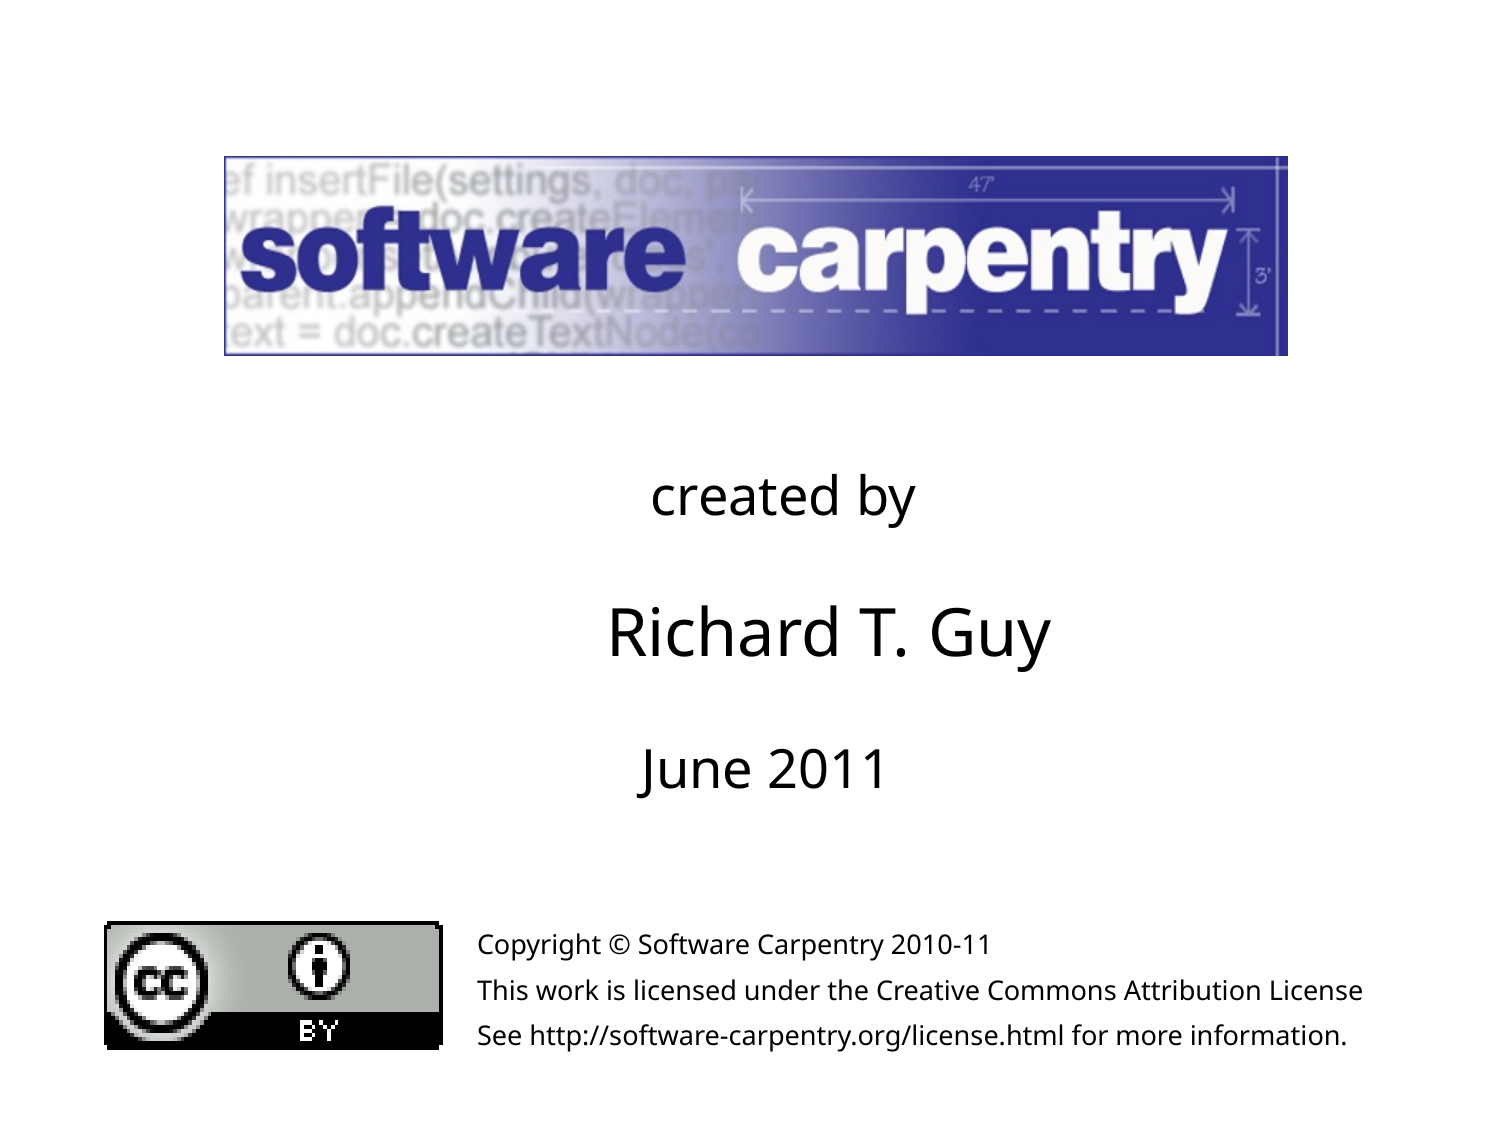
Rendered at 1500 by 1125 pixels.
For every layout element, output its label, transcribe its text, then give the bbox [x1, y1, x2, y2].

text_box June 2011 [627, 726, 884, 800]
text_box created by [637, 453, 875, 527]
text_box Richard T. Guy [592, 581, 919, 670]
text_box Copyright © Software Carpentry 2010-11 This work is licensed under the Creative Commons Attribution License See http://software-carpentry.org/license.html for more information. [463, 920, 1428, 1056]
picture [224, 156, 1288, 356]
picture [104, 921, 443, 1050]
text_box created by [865, 489, 875, 512]
